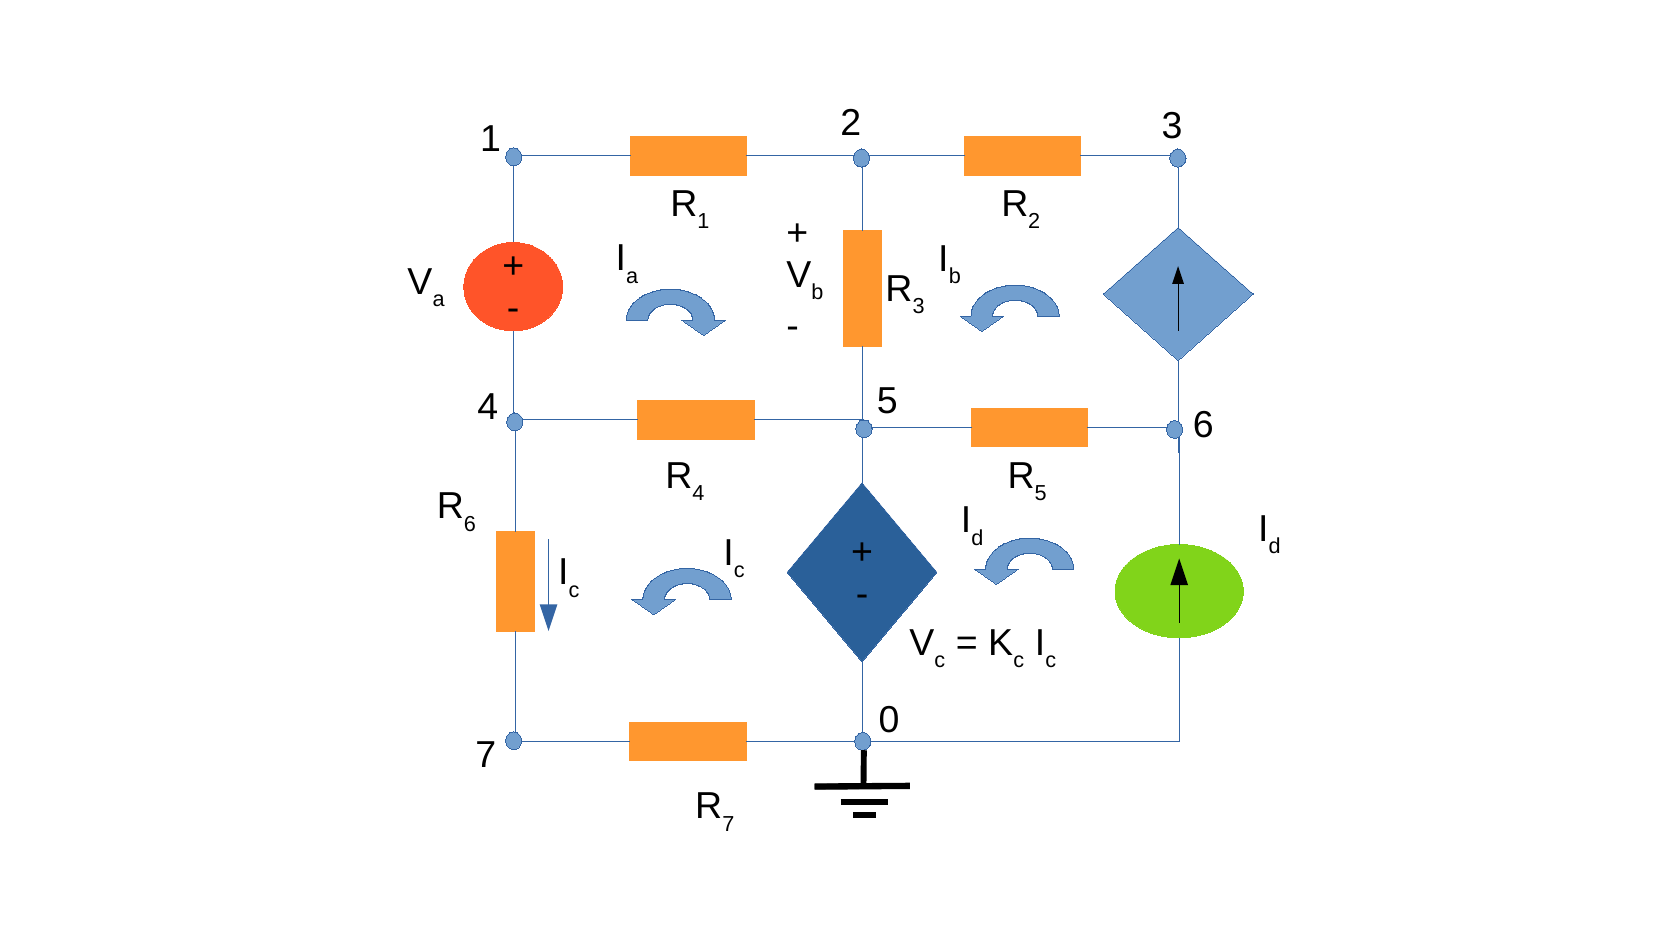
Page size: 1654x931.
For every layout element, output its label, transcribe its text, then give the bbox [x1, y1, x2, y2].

text_box 4 [462, 378, 542, 456]
text_box Id [1243, 500, 1394, 578]
text_box Id [946, 491, 1025, 569]
text_box + - [472, 242, 563, 331]
text_box Va [392, 253, 472, 331]
text_box Ic [543, 543, 604, 621]
text_box R7 [680, 777, 762, 856]
text_box [631, 568, 708, 615]
text_box [1002, 285, 1060, 317]
text_box [1103, 227, 1254, 361]
text_box R1 [655, 175, 737, 253]
text_box 6 [1178, 395, 1257, 474]
text_box [630, 136, 747, 176]
text_box Ic [708, 524, 788, 602]
text_box [637, 400, 755, 440]
text_box Ia [600, 229, 680, 307]
text_box [851, 230, 882, 347]
text_box R3 [870, 259, 952, 338]
text_box [629, 722, 747, 761]
text_box 1 [465, 109, 544, 188]
text_box 7 [460, 725, 540, 804]
text_box [1166, 420, 1178, 439]
text_box + Vb - [771, 203, 851, 381]
text_box 2 [825, 94, 905, 173]
text_box 5 [862, 371, 941, 450]
text_box [854, 732, 863, 750]
text_box R2 [986, 175, 1068, 253]
text_box [974, 569, 1019, 585]
text_box R6 [422, 477, 504, 556]
text_box R4 [650, 446, 732, 525]
text_box [1115, 544, 1244, 638]
text_box 3 [1146, 97, 1226, 175]
text_box [680, 289, 726, 336]
text_box + - [788, 482, 937, 662]
text_box [964, 136, 1081, 176]
text_box [1025, 538, 1074, 570]
text_box Ib [923, 230, 1002, 308]
text_box [971, 408, 1088, 447]
text_box [855, 420, 862, 438]
text_box [496, 531, 535, 632]
text_box [626, 307, 658, 321]
text_box R5 [992, 446, 1074, 525]
text_box [960, 308, 1004, 332]
text_box Vc = Kc Ic [894, 613, 1116, 692]
text_box 0 [863, 691, 943, 773]
